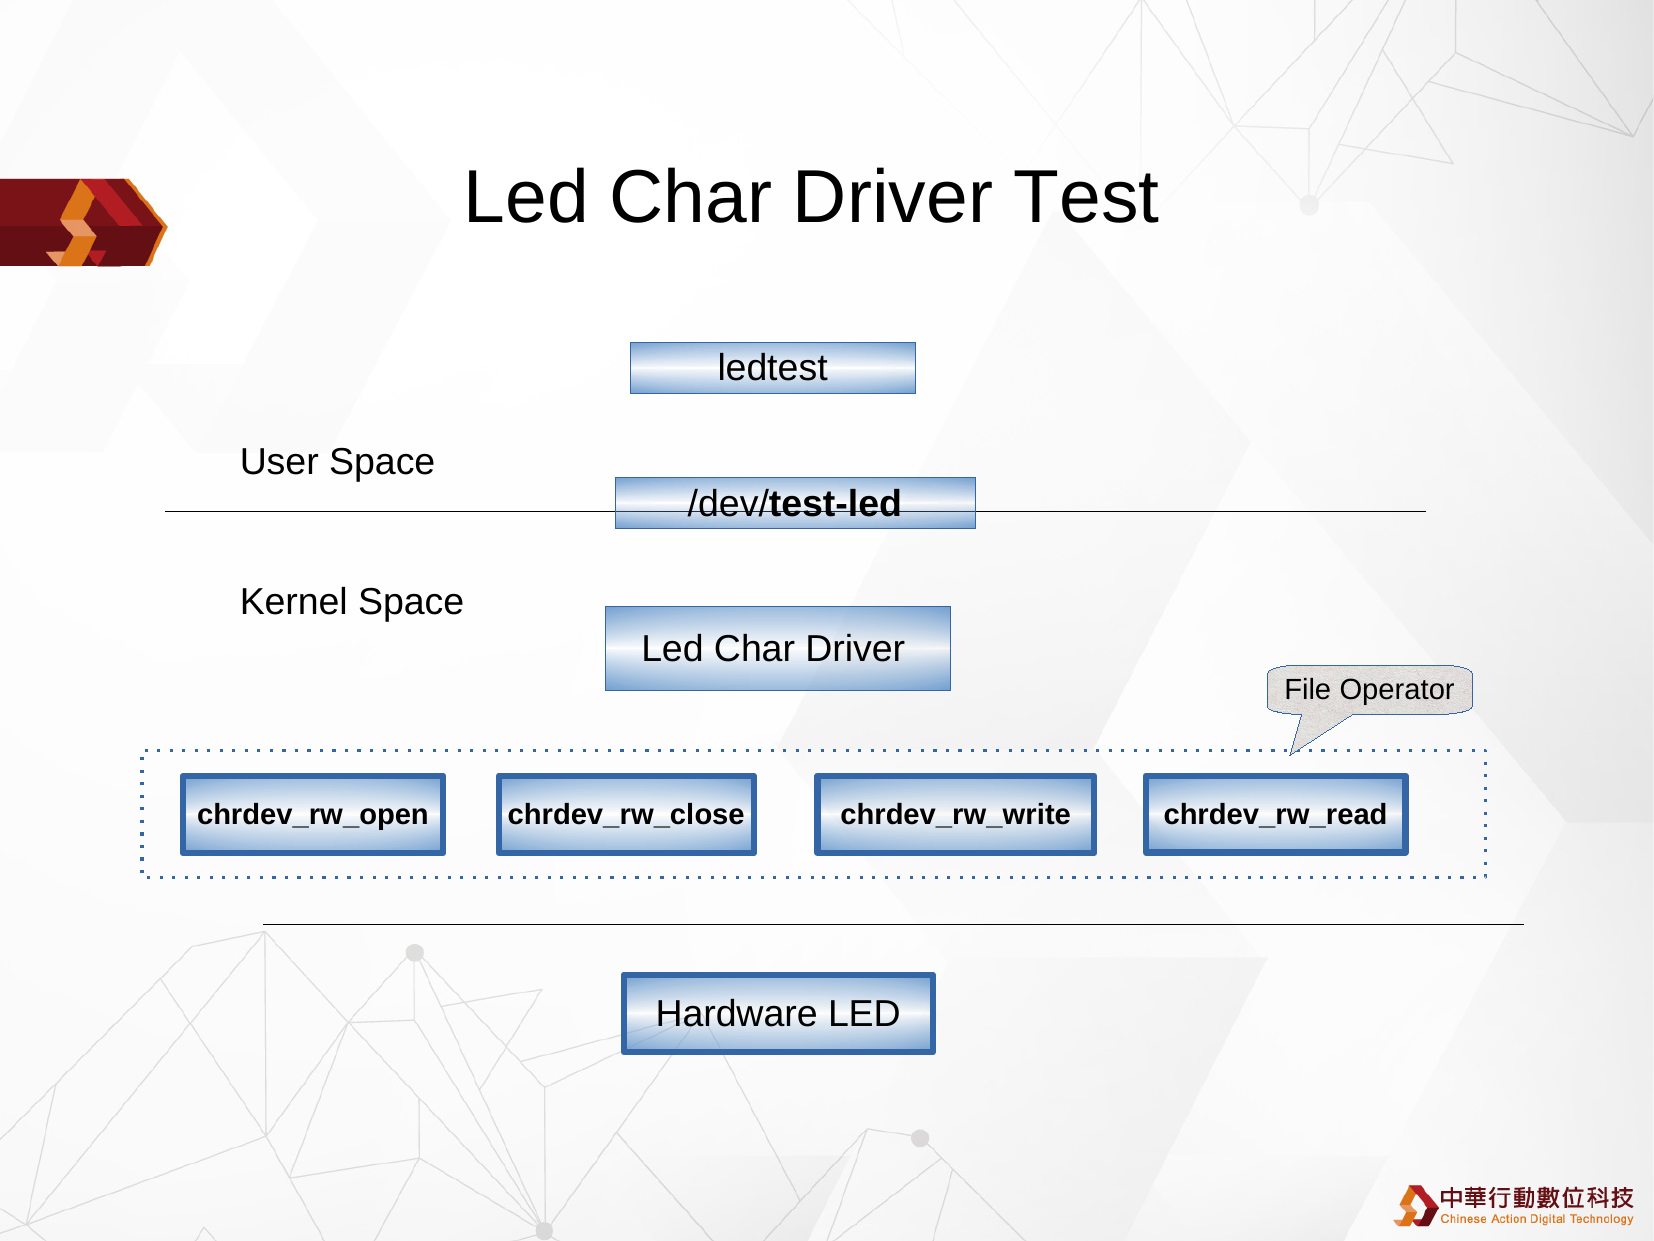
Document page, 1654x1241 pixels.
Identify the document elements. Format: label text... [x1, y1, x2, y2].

text_box chrdev_rw_write [817, 775, 1095, 854]
text_box chrdev_rw_close [498, 775, 754, 854]
text_box Hardware LED [623, 974, 933, 1053]
text_box ledtest [630, 342, 916, 394]
text_box User Space [225, 433, 496, 490]
text_box /dev/test-led [615, 477, 976, 529]
text_box Led Char Driver [605, 606, 951, 691]
text_box File Operator [1267, 665, 1473, 756]
text_box Kernel Space [225, 573, 496, 630]
title Led Char Driver Test [118, 112, 1506, 281]
text_box chrdev_rw_read [1145, 775, 1406, 853]
picture [0, 0, 1654, 1241]
text_box chrdev_rw_open [183, 775, 444, 854]
